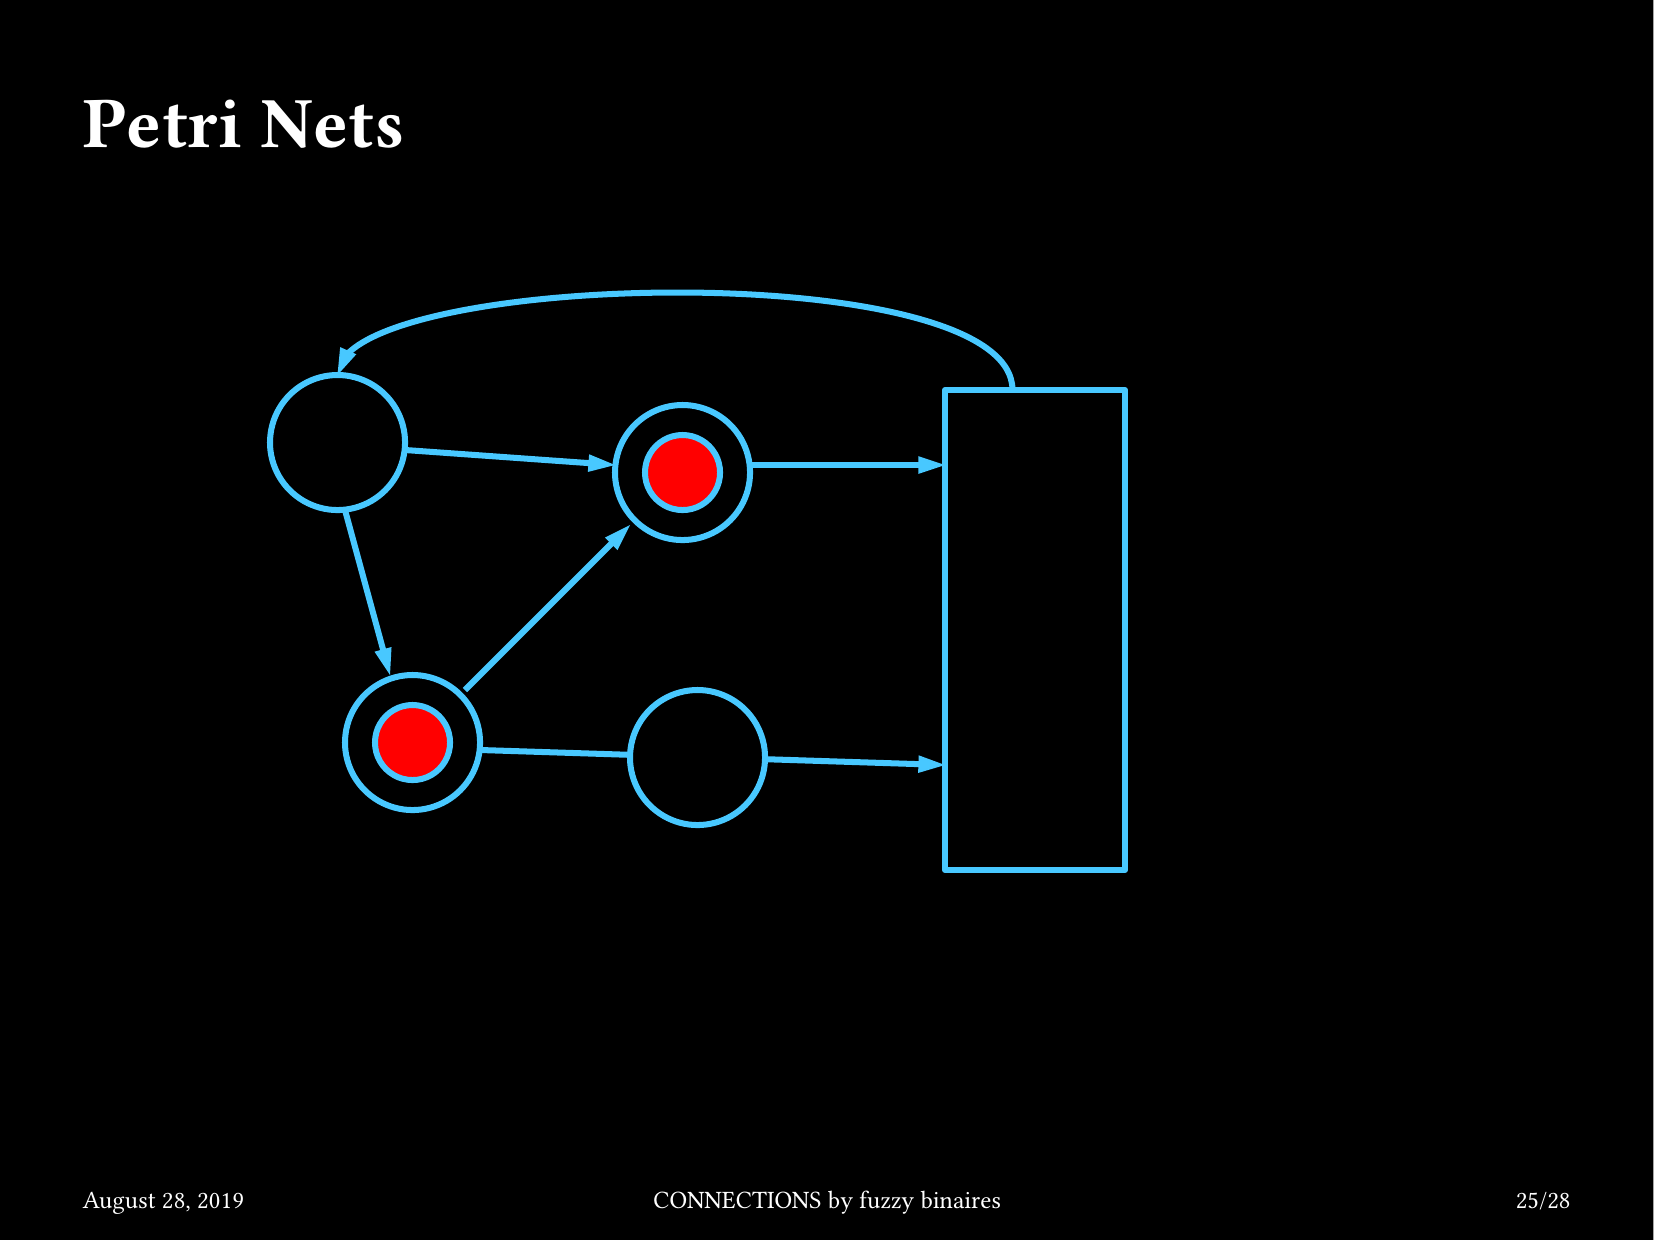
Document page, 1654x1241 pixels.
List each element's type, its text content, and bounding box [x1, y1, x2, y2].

text_box [270, 375, 406, 511]
text_box [945, 390, 1126, 871]
text_box [615, 405, 751, 541]
text_box [345, 675, 481, 811]
title Petri Nets [82, 49, 1571, 200]
text_box [630, 690, 766, 826]
